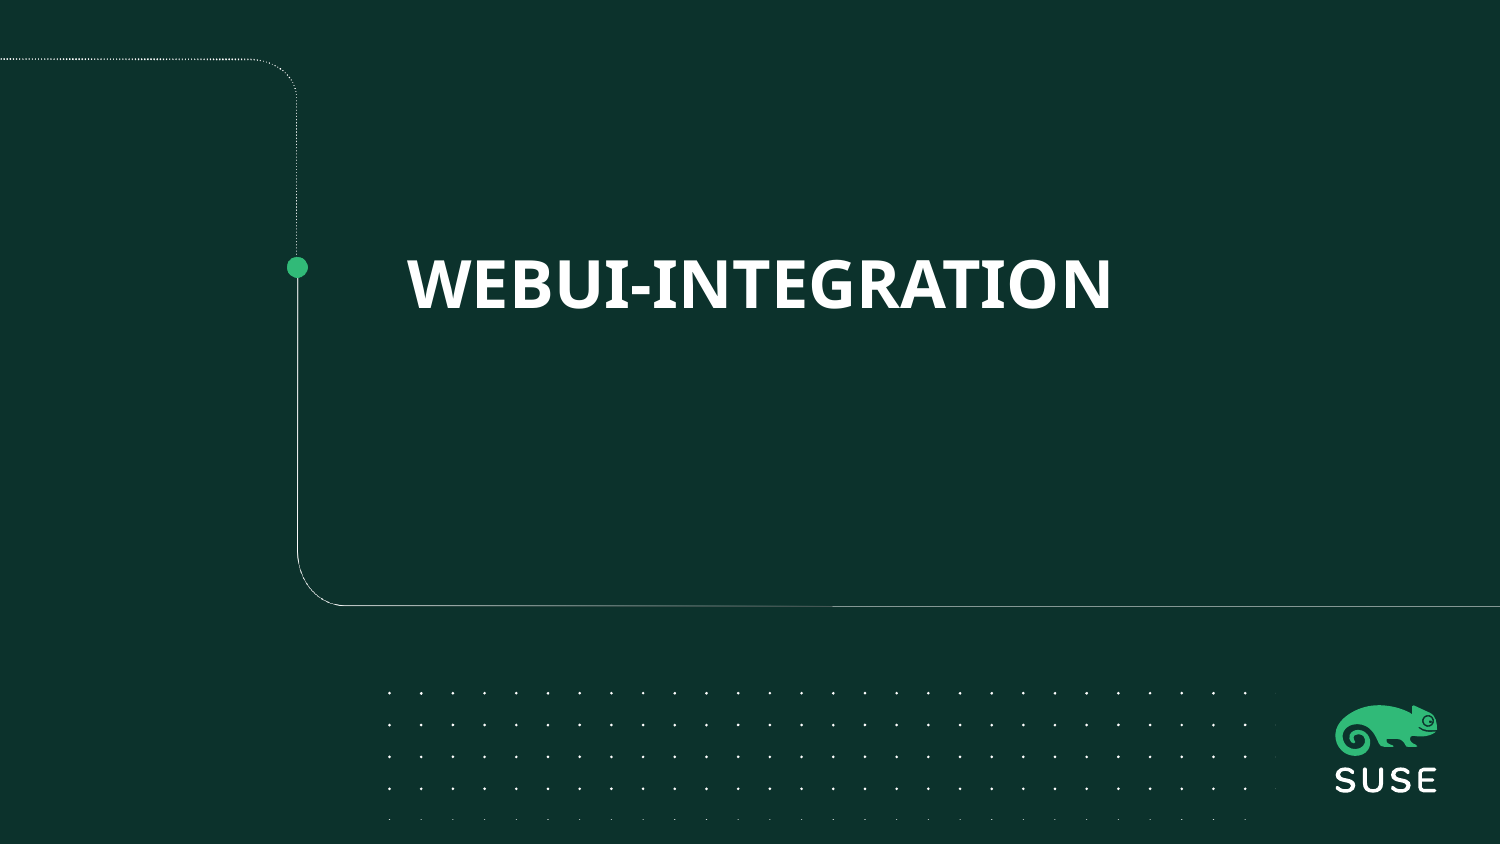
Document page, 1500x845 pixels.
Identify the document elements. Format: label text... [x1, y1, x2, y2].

title WEBUI-INTEGRATION [407, 212, 1312, 354]
picture [0, 58, 1500, 607]
